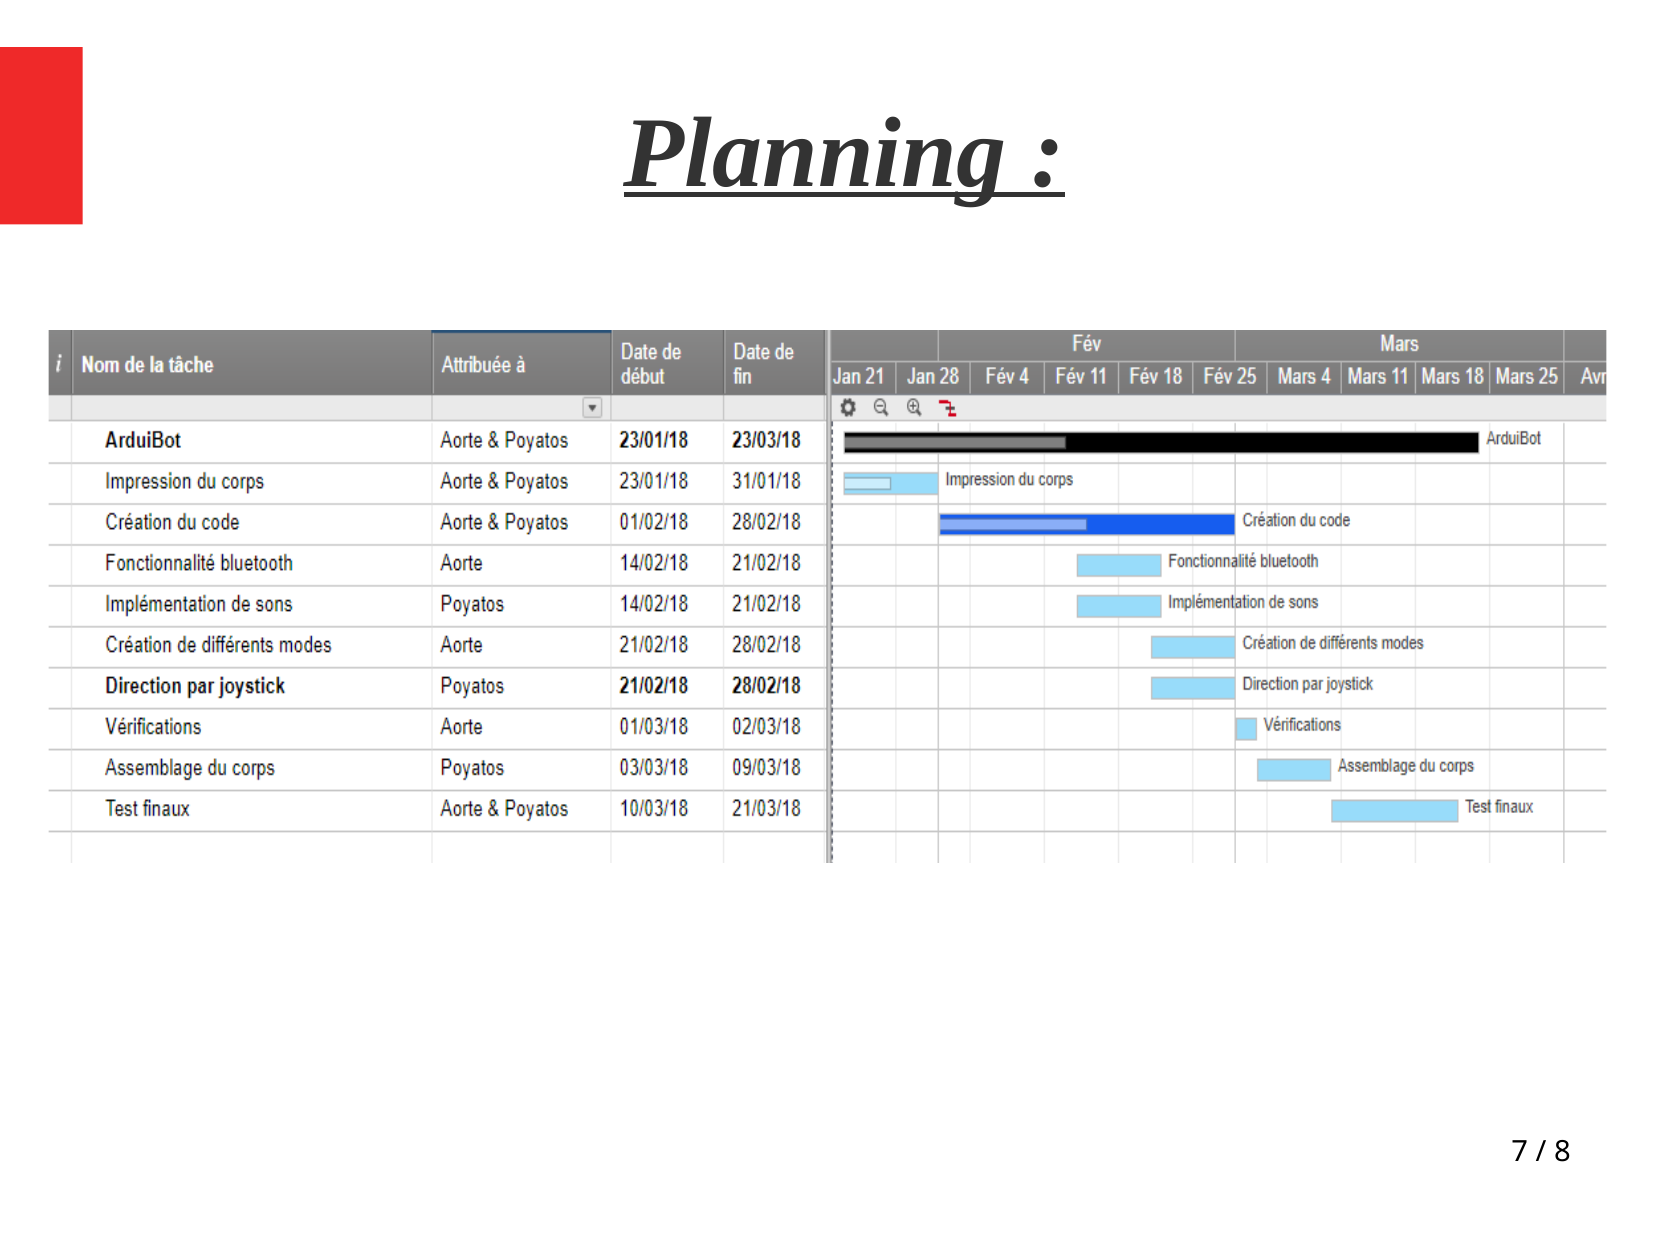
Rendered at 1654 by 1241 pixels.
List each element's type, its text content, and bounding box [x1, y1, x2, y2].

picture [48, 330, 1607, 863]
title Planning : [118, 49, 1571, 257]
